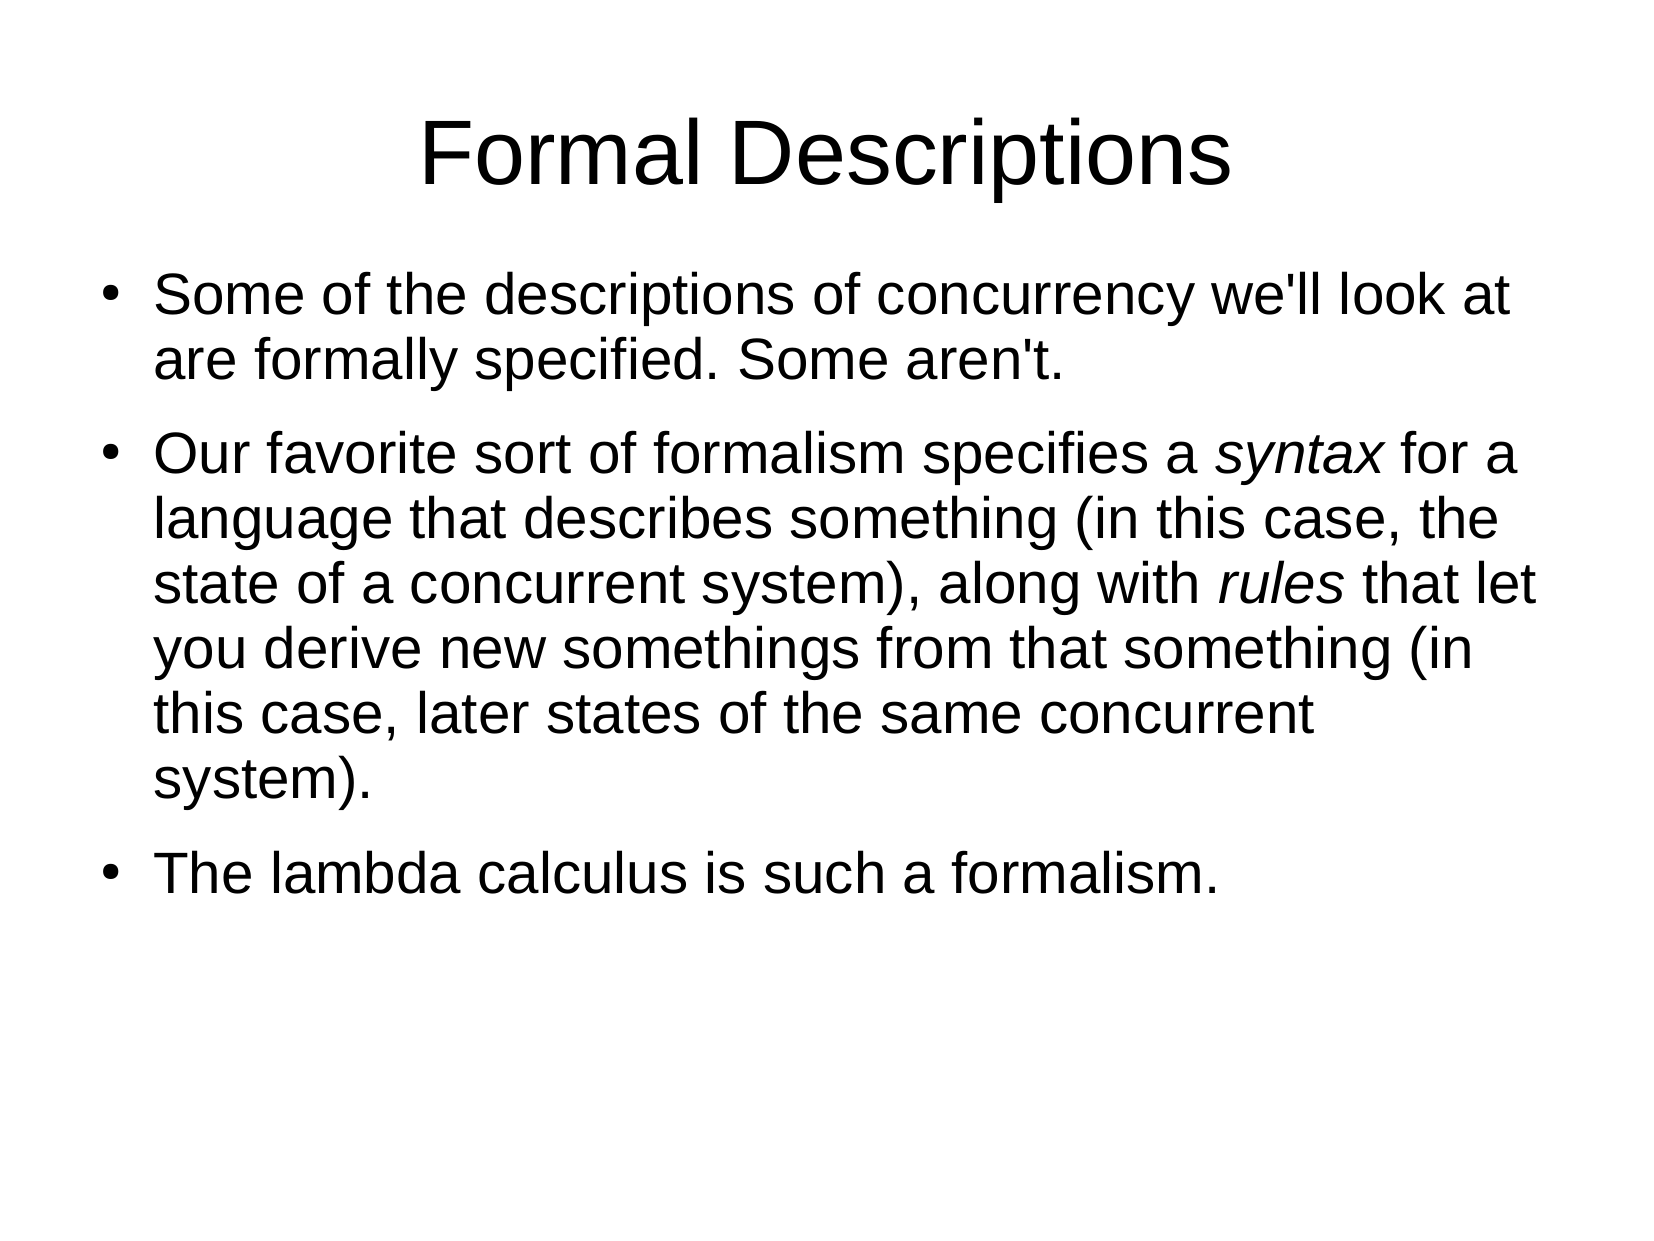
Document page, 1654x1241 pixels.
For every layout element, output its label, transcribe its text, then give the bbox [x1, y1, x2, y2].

title Formal Descriptions [82, 49, 1571, 257]
list Some of the descriptions of concurrency we'll look at are formally specified. Some aren't. Our favorite sort of formalism specifies a syntax for a language that describes something (in this case, the state of a concurrent system), along with rules that let you derive new somethings from that something (in this case, later states of the same concurrent system). The lambda calculus is such a formalism. [82, 261, 1546, 904]
